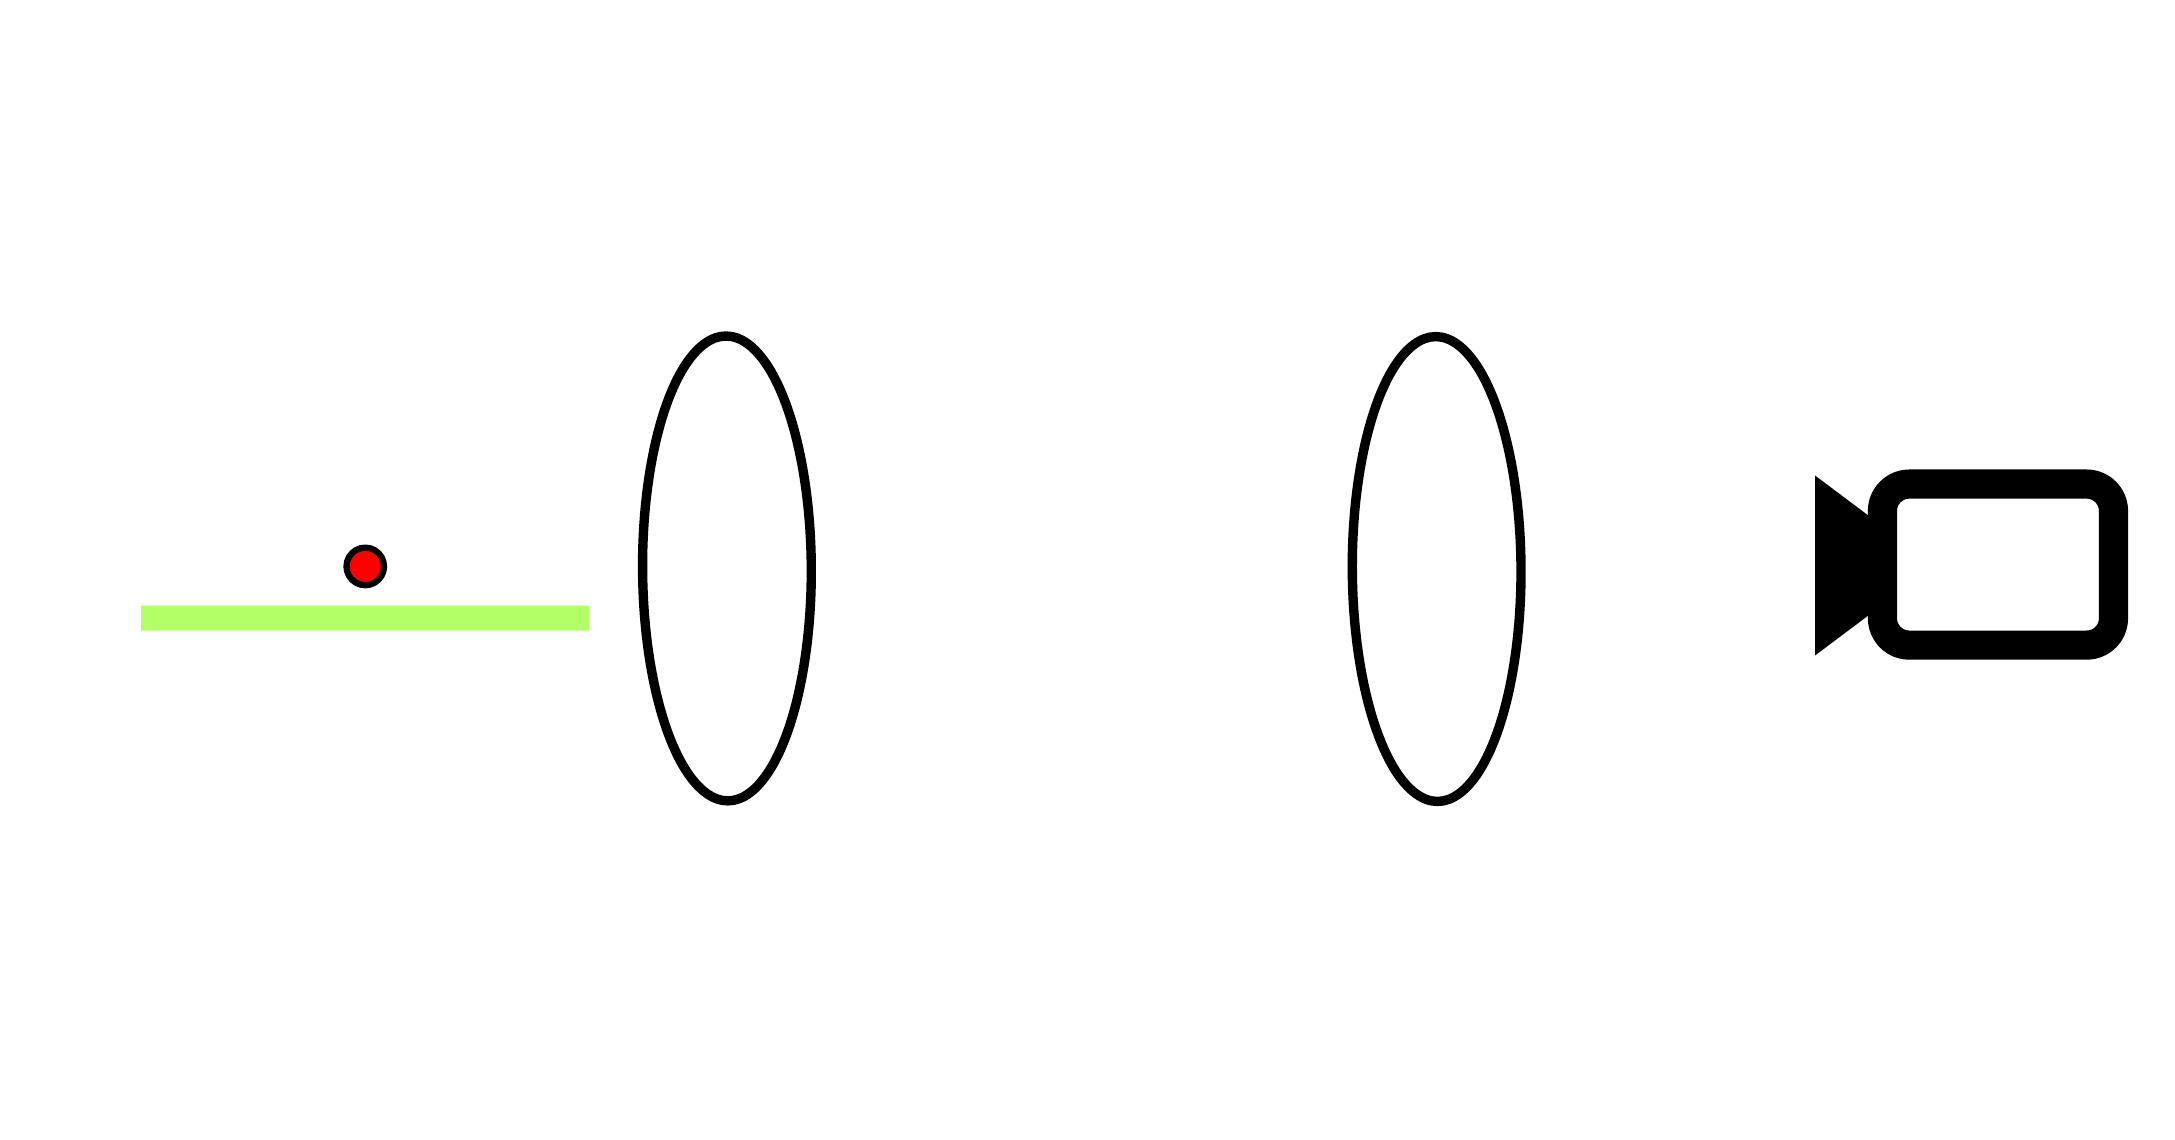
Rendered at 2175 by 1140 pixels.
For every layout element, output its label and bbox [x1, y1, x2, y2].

text_box [1815, 475, 1876, 656]
text_box [642, 336, 812, 801]
text_box [1352, 336, 1522, 802]
text_box [1882, 484, 2114, 646]
text_box [346, 547, 385, 586]
